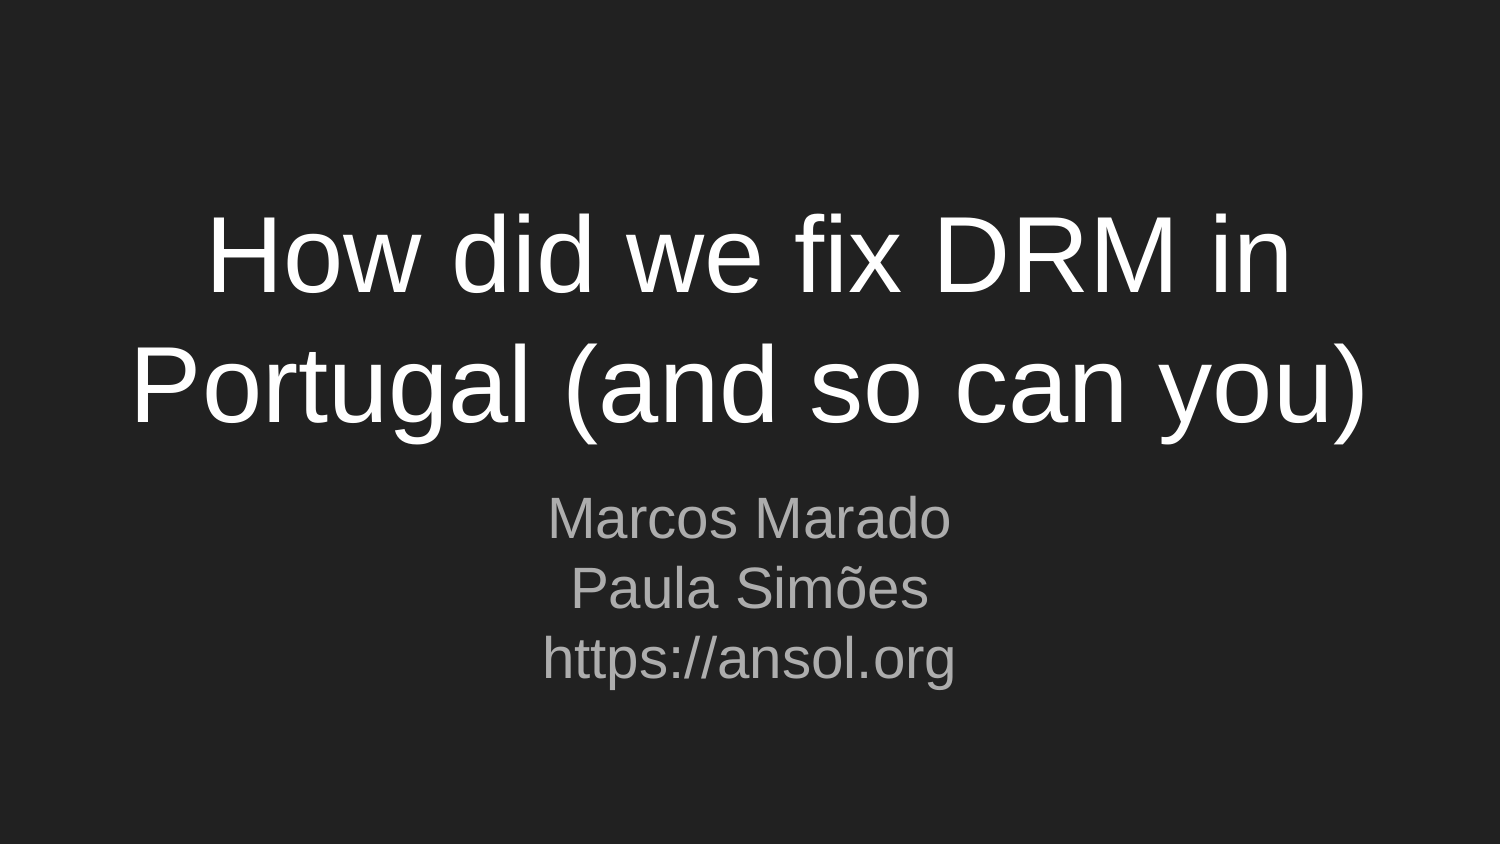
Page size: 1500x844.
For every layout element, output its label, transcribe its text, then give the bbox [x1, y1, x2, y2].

subtitle Marcos Marado Paula Simões https://ansol.org [51, 464, 1449, 595]
title How did we fix DRM in Portugal (and so can you) [51, 122, 1449, 459]
